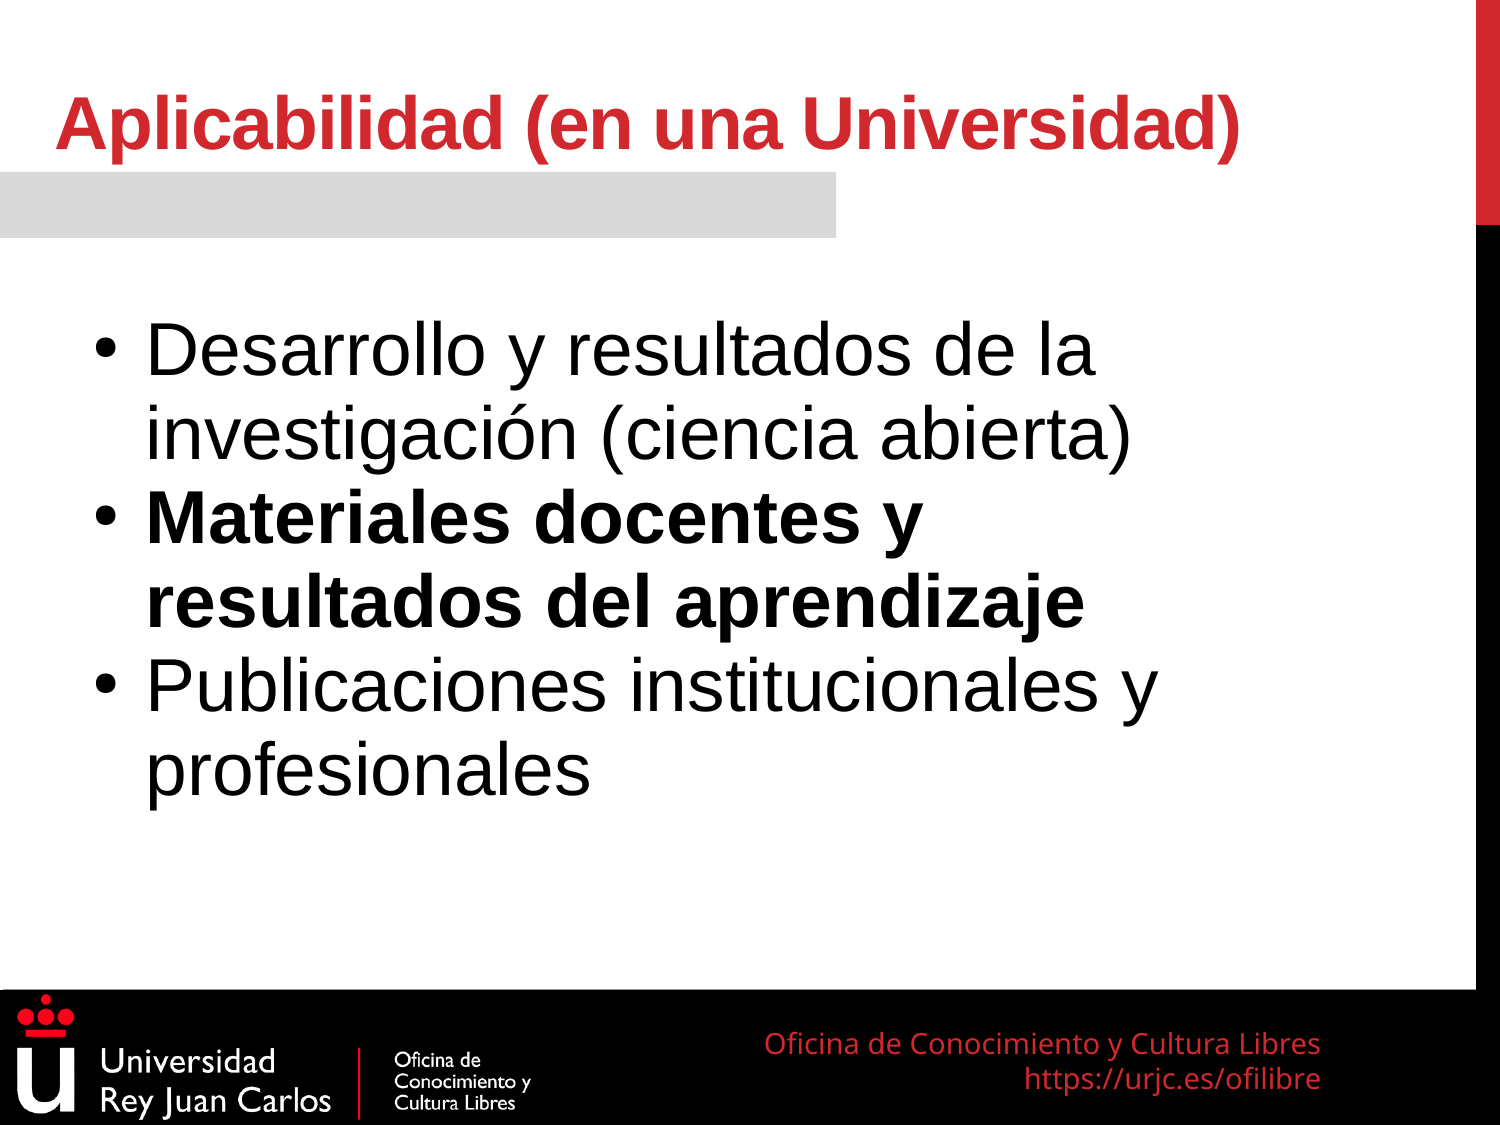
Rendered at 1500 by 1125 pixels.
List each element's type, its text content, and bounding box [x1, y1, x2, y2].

title [75, 172, 1026, 250]
text_box Aplicabilidad (en una Universidad) [39, 24, 1366, 172]
text_box [0, 171, 837, 238]
text_box Desarrollo y resultados de la investigación (ciencia abierta) Materiales docentes y resultados del aprendizaje Publicaciones institucionales y profesionales [60, 299, 1254, 903]
picture [17, 994, 531, 1120]
